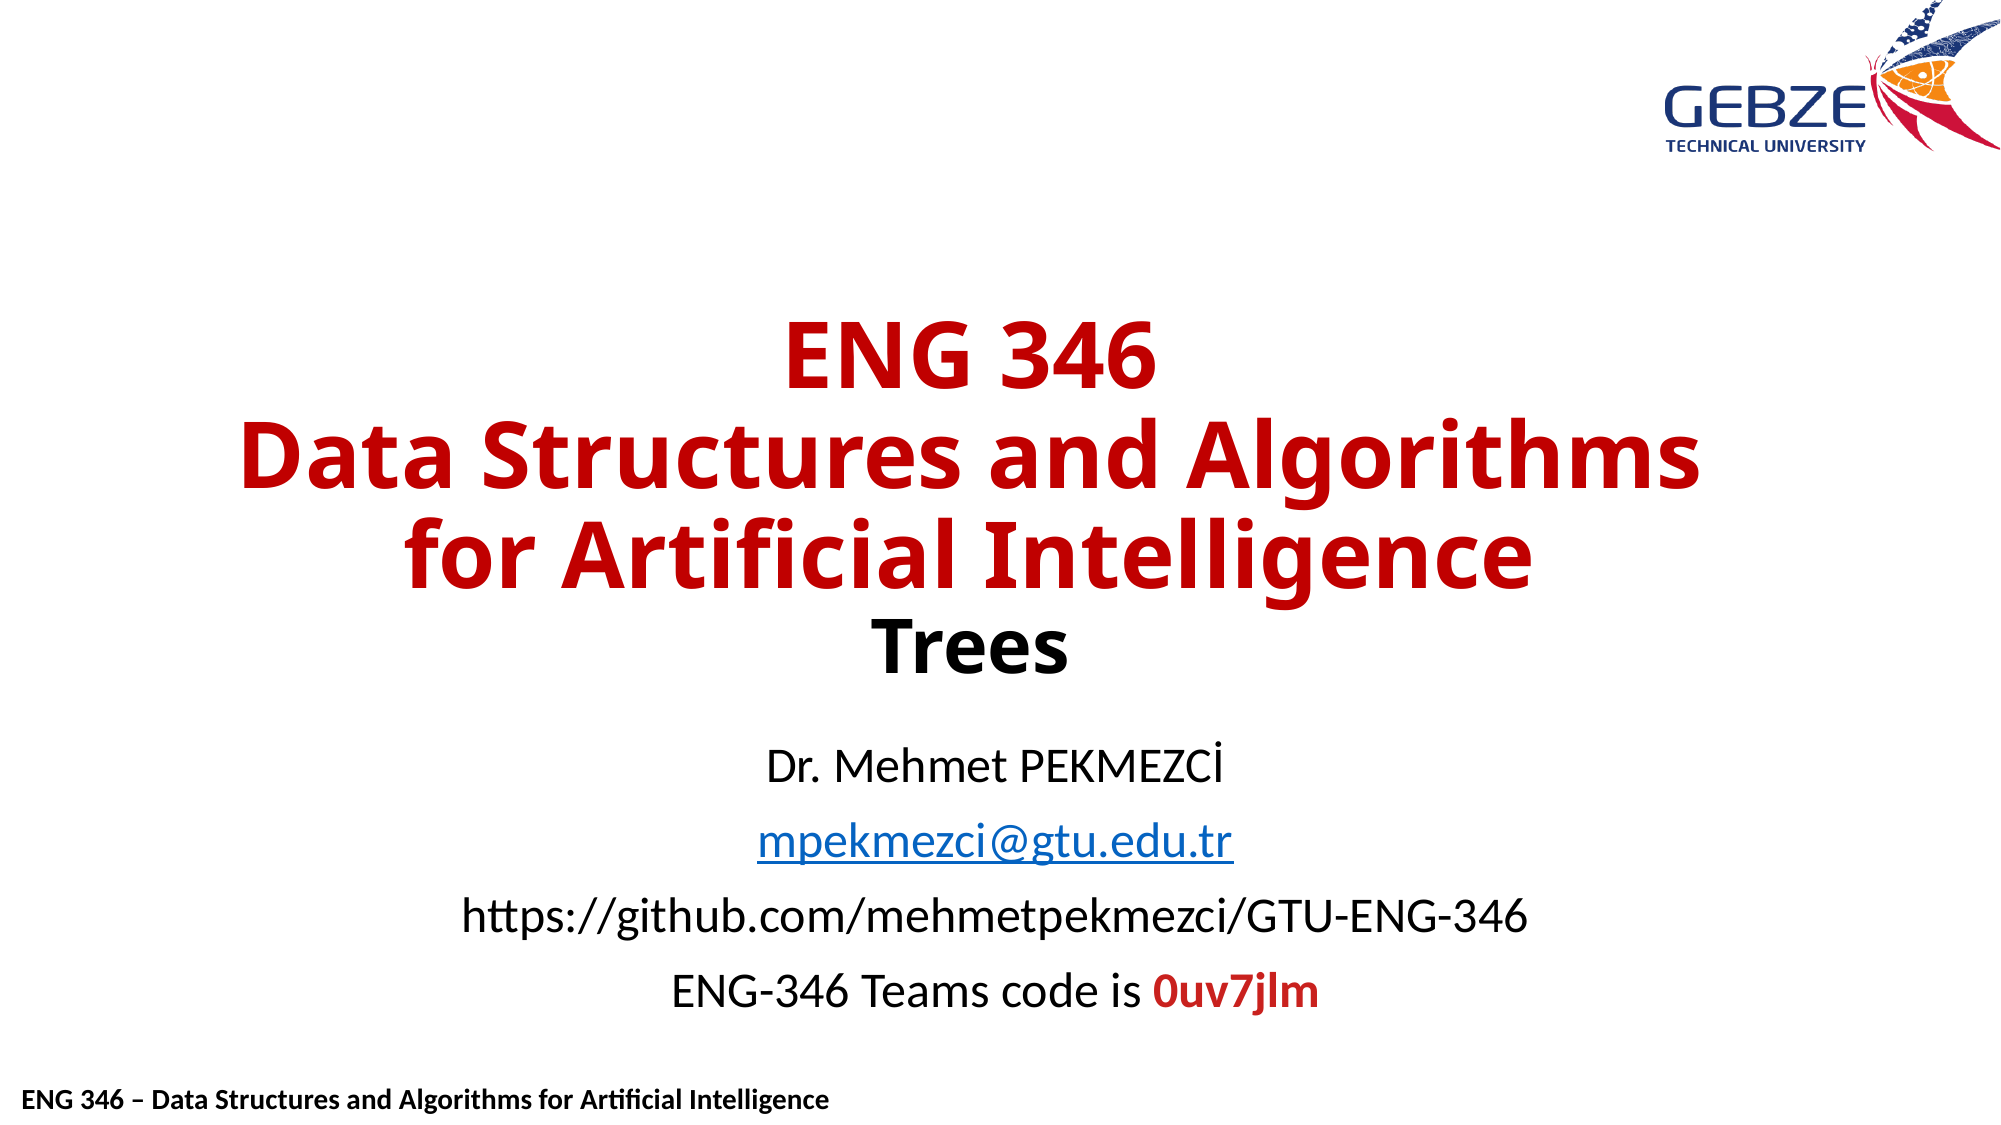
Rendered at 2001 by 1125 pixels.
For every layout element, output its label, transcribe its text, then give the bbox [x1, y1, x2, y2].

picture [1665, 0, 2001, 152]
subtitle Dr. Mehmet PEKMEZCİ mpekmezci@gtu.edu.tr https://github.com/mehmetpekmezci/GTU-ENG-346 ENG-346 Teams code is 0uv7jlm [245, 731, 1746, 897]
title ENG 346 Data Structures and Algorithms for Artificial Intelligence Trees [219, 205, 1720, 698]
